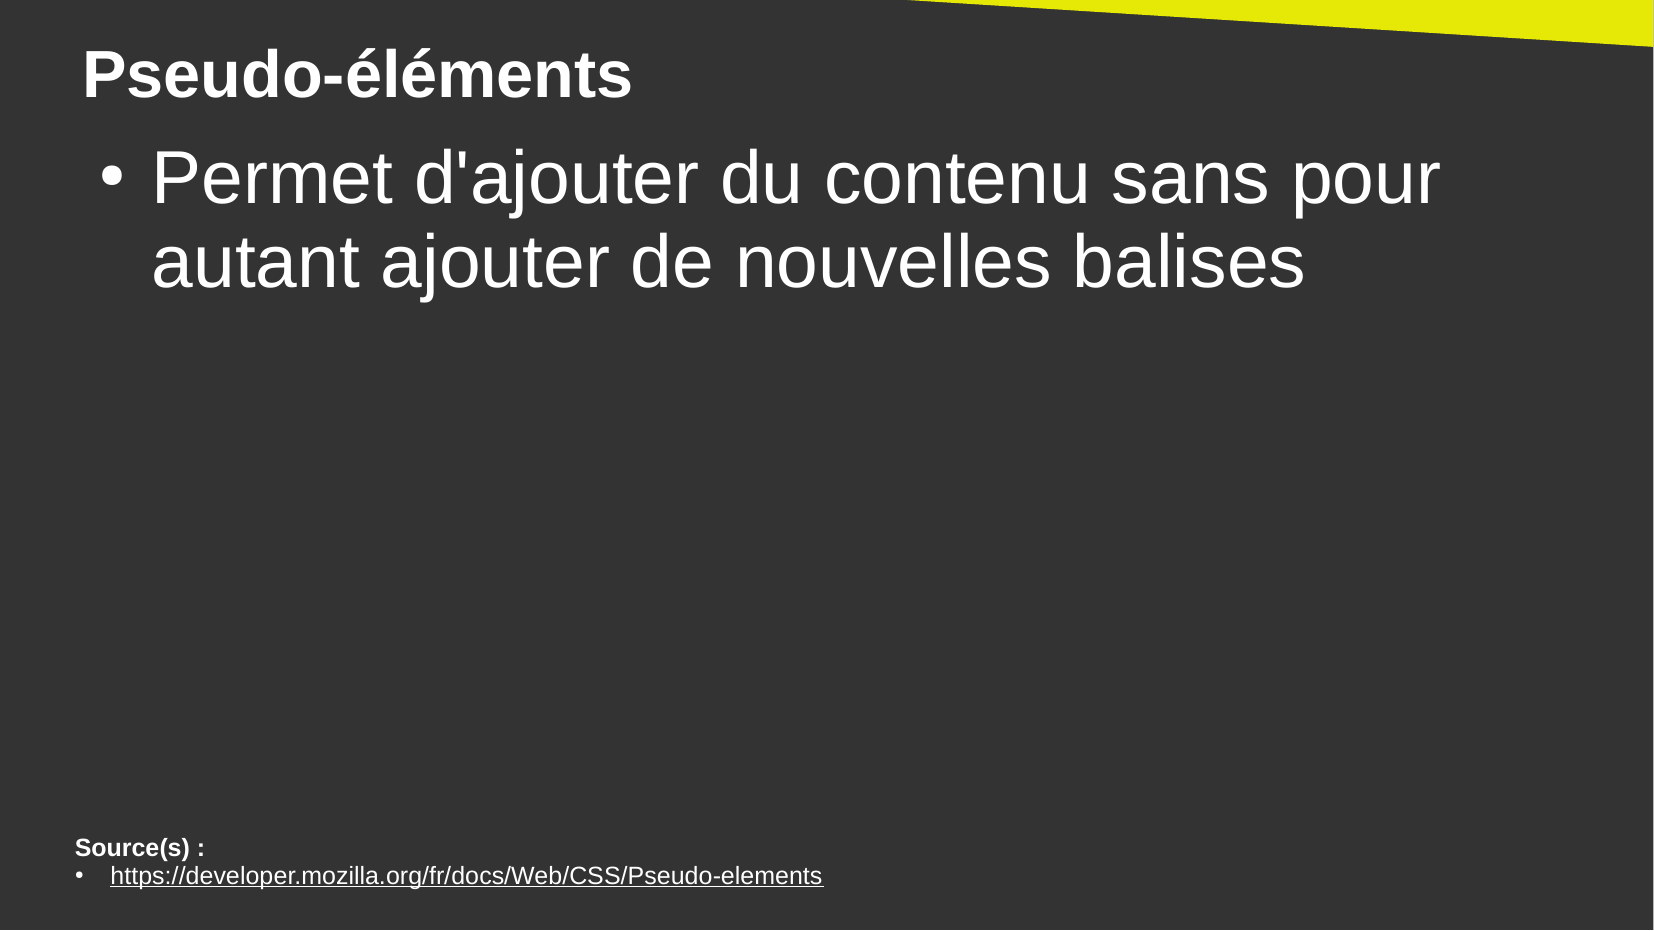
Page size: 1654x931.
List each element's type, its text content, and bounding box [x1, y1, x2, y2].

text_box Source(s) : https://developer.mozilla.org/fr/docs/Web/CSS/Pseudo-elements [60, 826, 1583, 898]
title Pseudo-éléments [82, 37, 1571, 114]
text_box [907, 0, 1654, 47]
list Permet d'ajouter du contenu sans pour autant ajouter de nouvelles balises [80, 135, 1620, 426]
